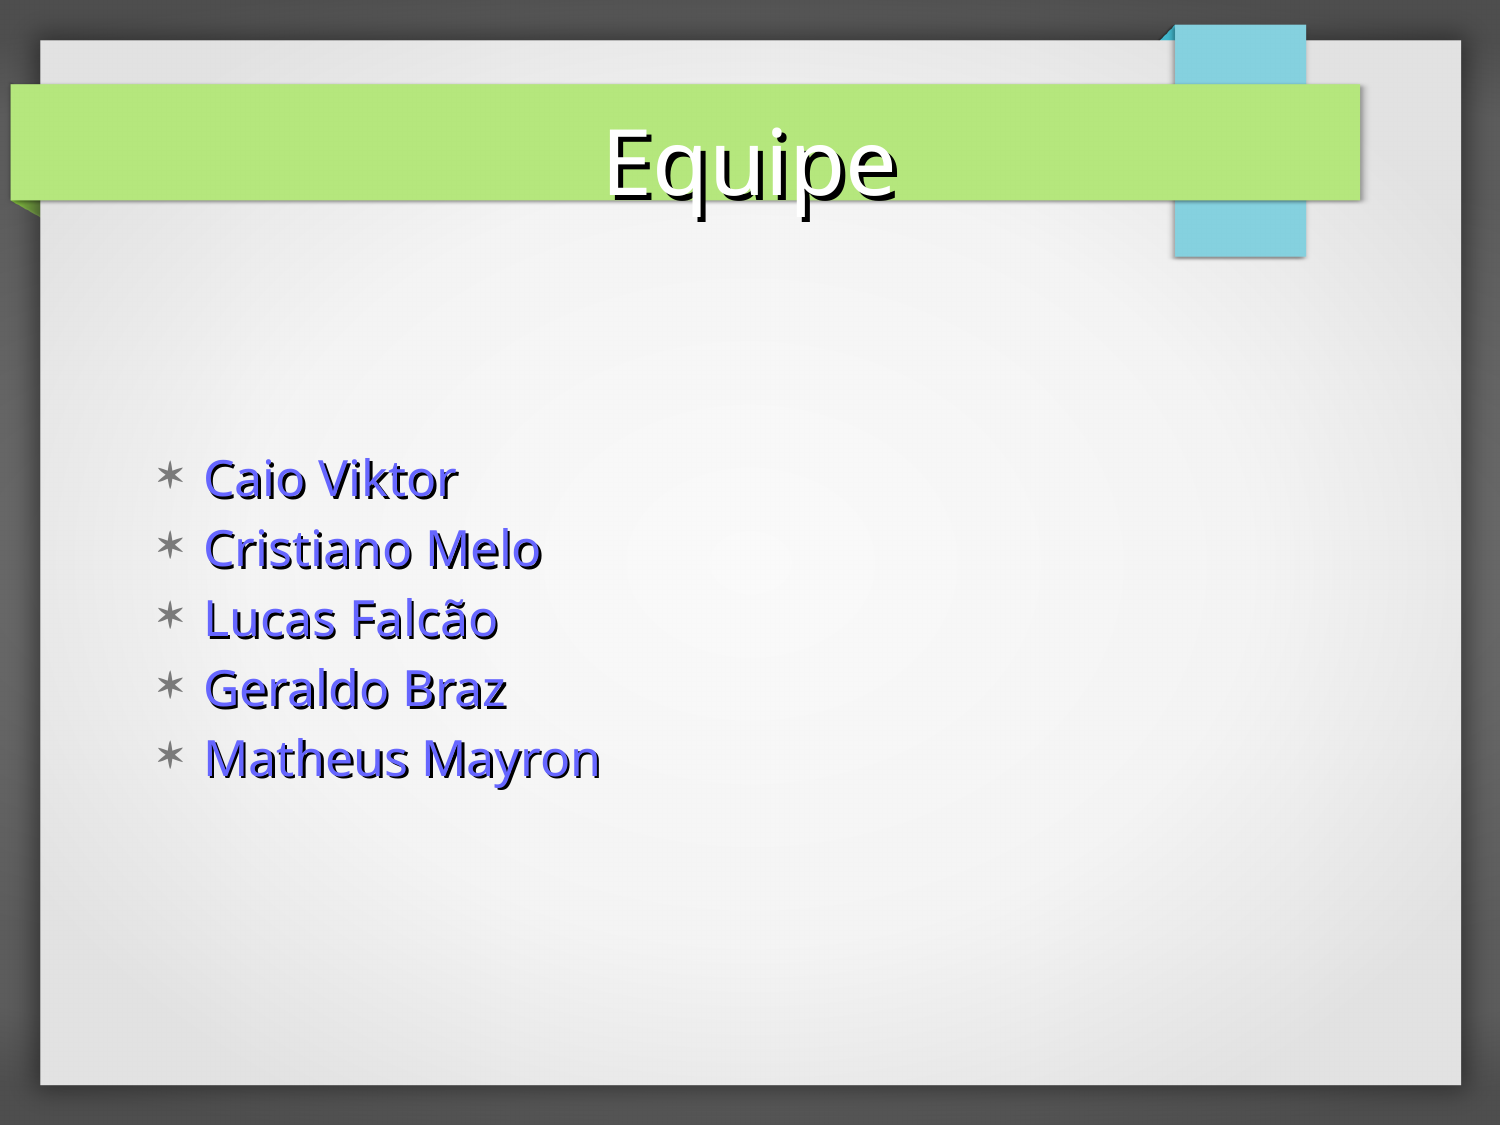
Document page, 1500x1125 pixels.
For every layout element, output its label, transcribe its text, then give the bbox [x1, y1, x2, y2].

picture [0, 0, 1500, 1125]
list Caio Viktor Cristiano Melo Lucas Falcão Geraldo Braz Matheus Mayron [143, 438, 1359, 1005]
title Equipe [75, 55, 1425, 261]
